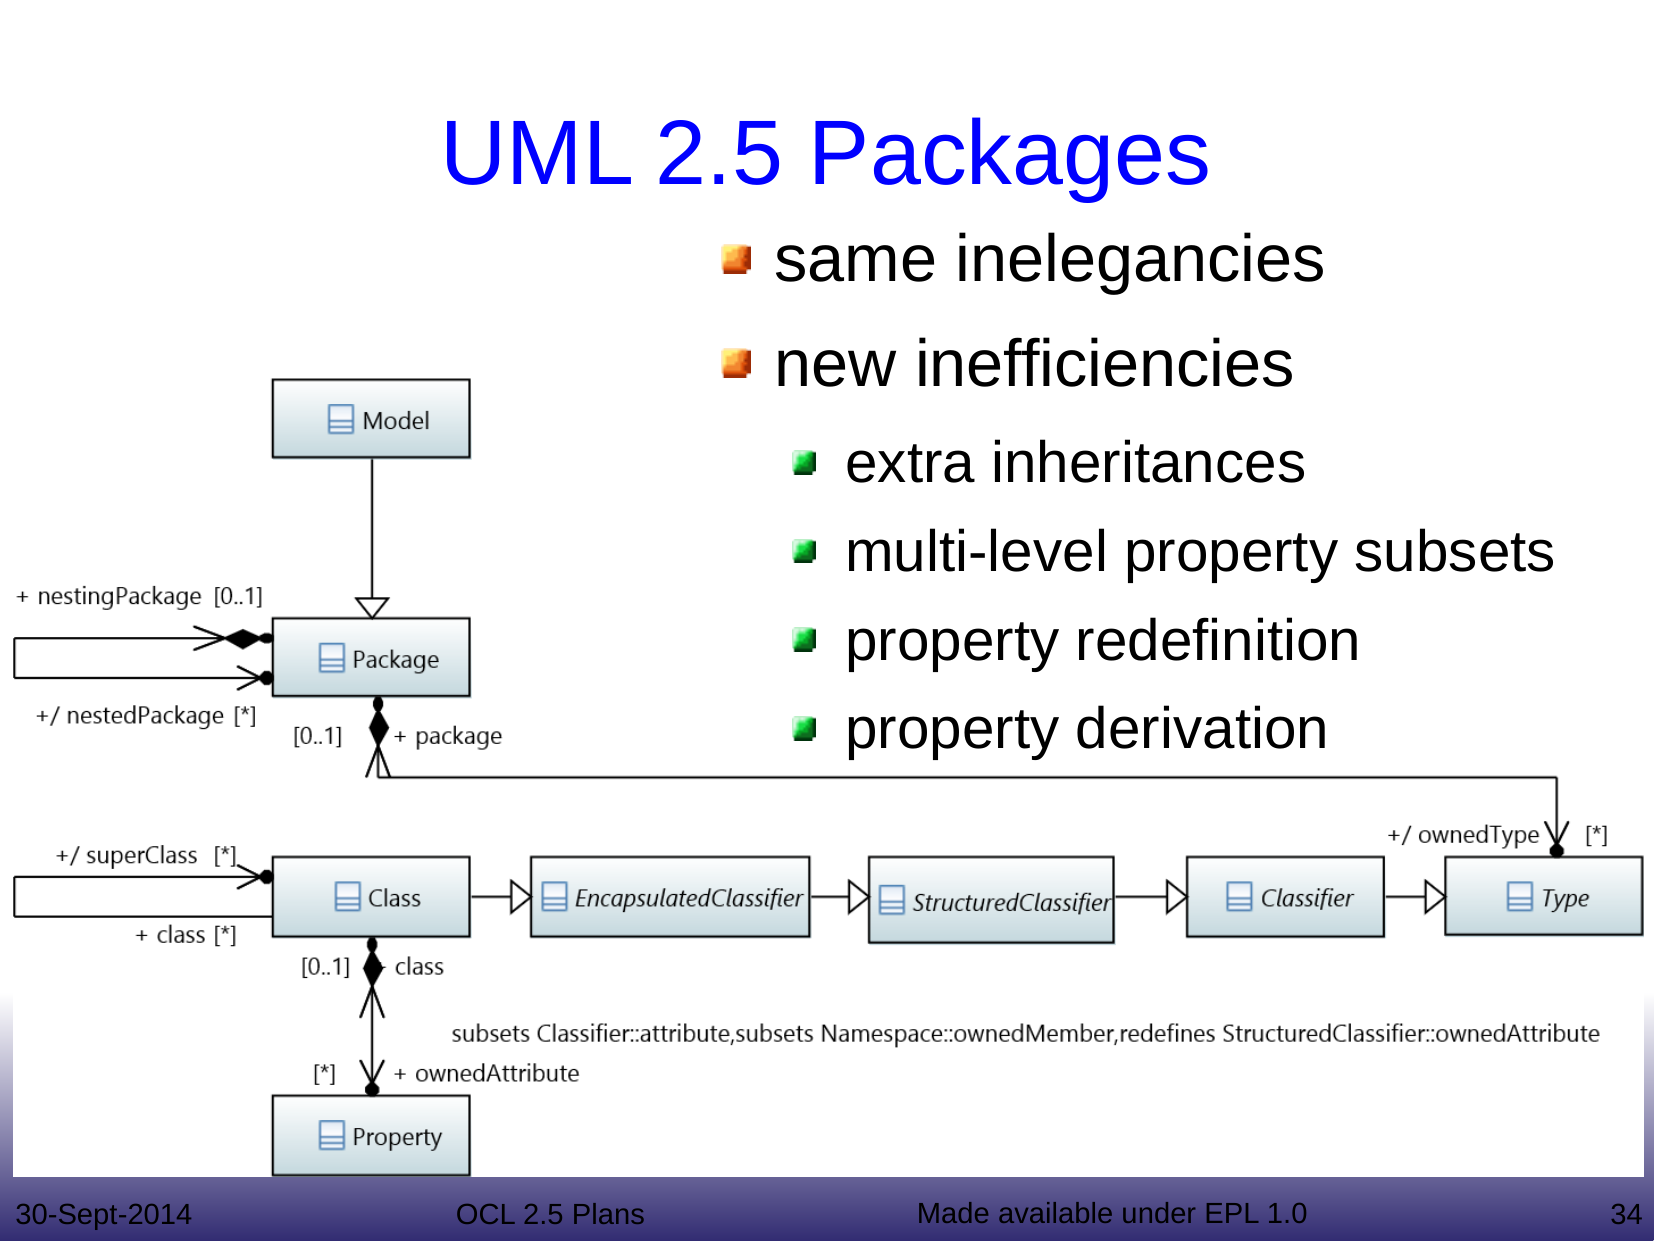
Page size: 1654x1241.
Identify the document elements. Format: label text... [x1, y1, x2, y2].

list same inelegancies new inefficiencies extra inheritances multi-level property subsets property redefinition property derivation [703, 221, 1571, 1241]
picture [13, 378, 703, 1177]
title UML 2.5 Packages [82, 49, 1571, 257]
picture [1571, 378, 1644, 1177]
